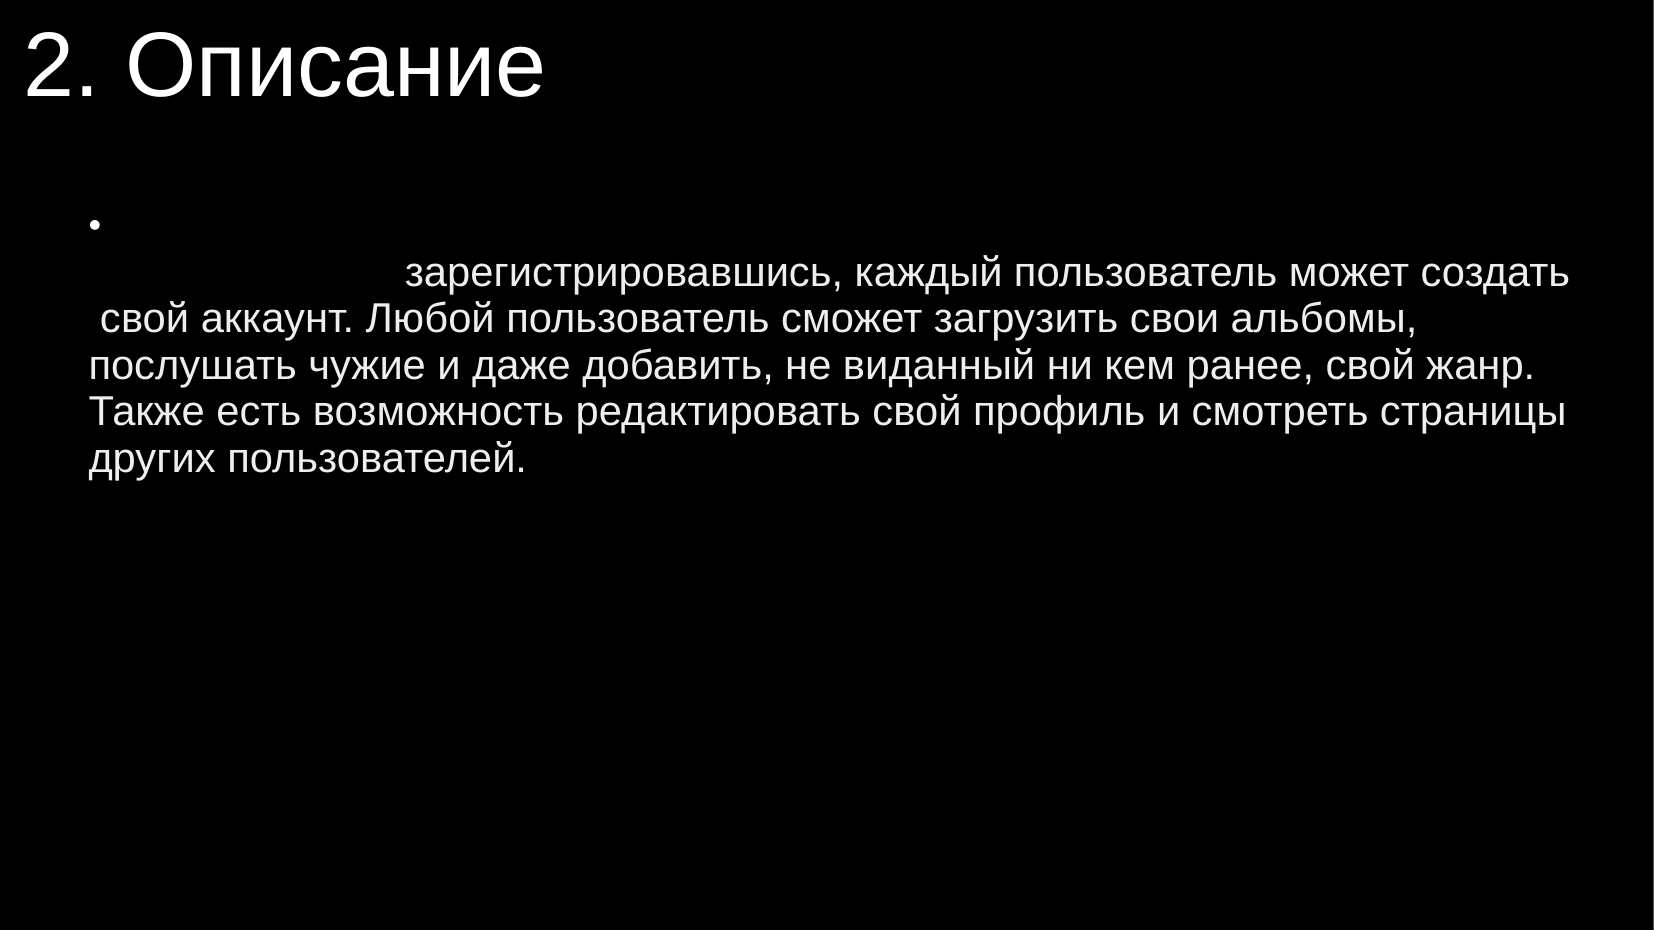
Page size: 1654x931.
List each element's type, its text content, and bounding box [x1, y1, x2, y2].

text_box На нашем сайте, зарегистрировавшись, каждый пользователь может создать свой аккаунт. Любой пользователь сможет загрузить свои альбомы, послушать чужие и даже добавить, не виданный ни кем ранее, свой жанр. Также есть возможность редактировать свой профиль и смотреть страницы других пользователей. [88, 206, 1577, 747]
text_box 2. Описание [23, 11, 1589, 119]
